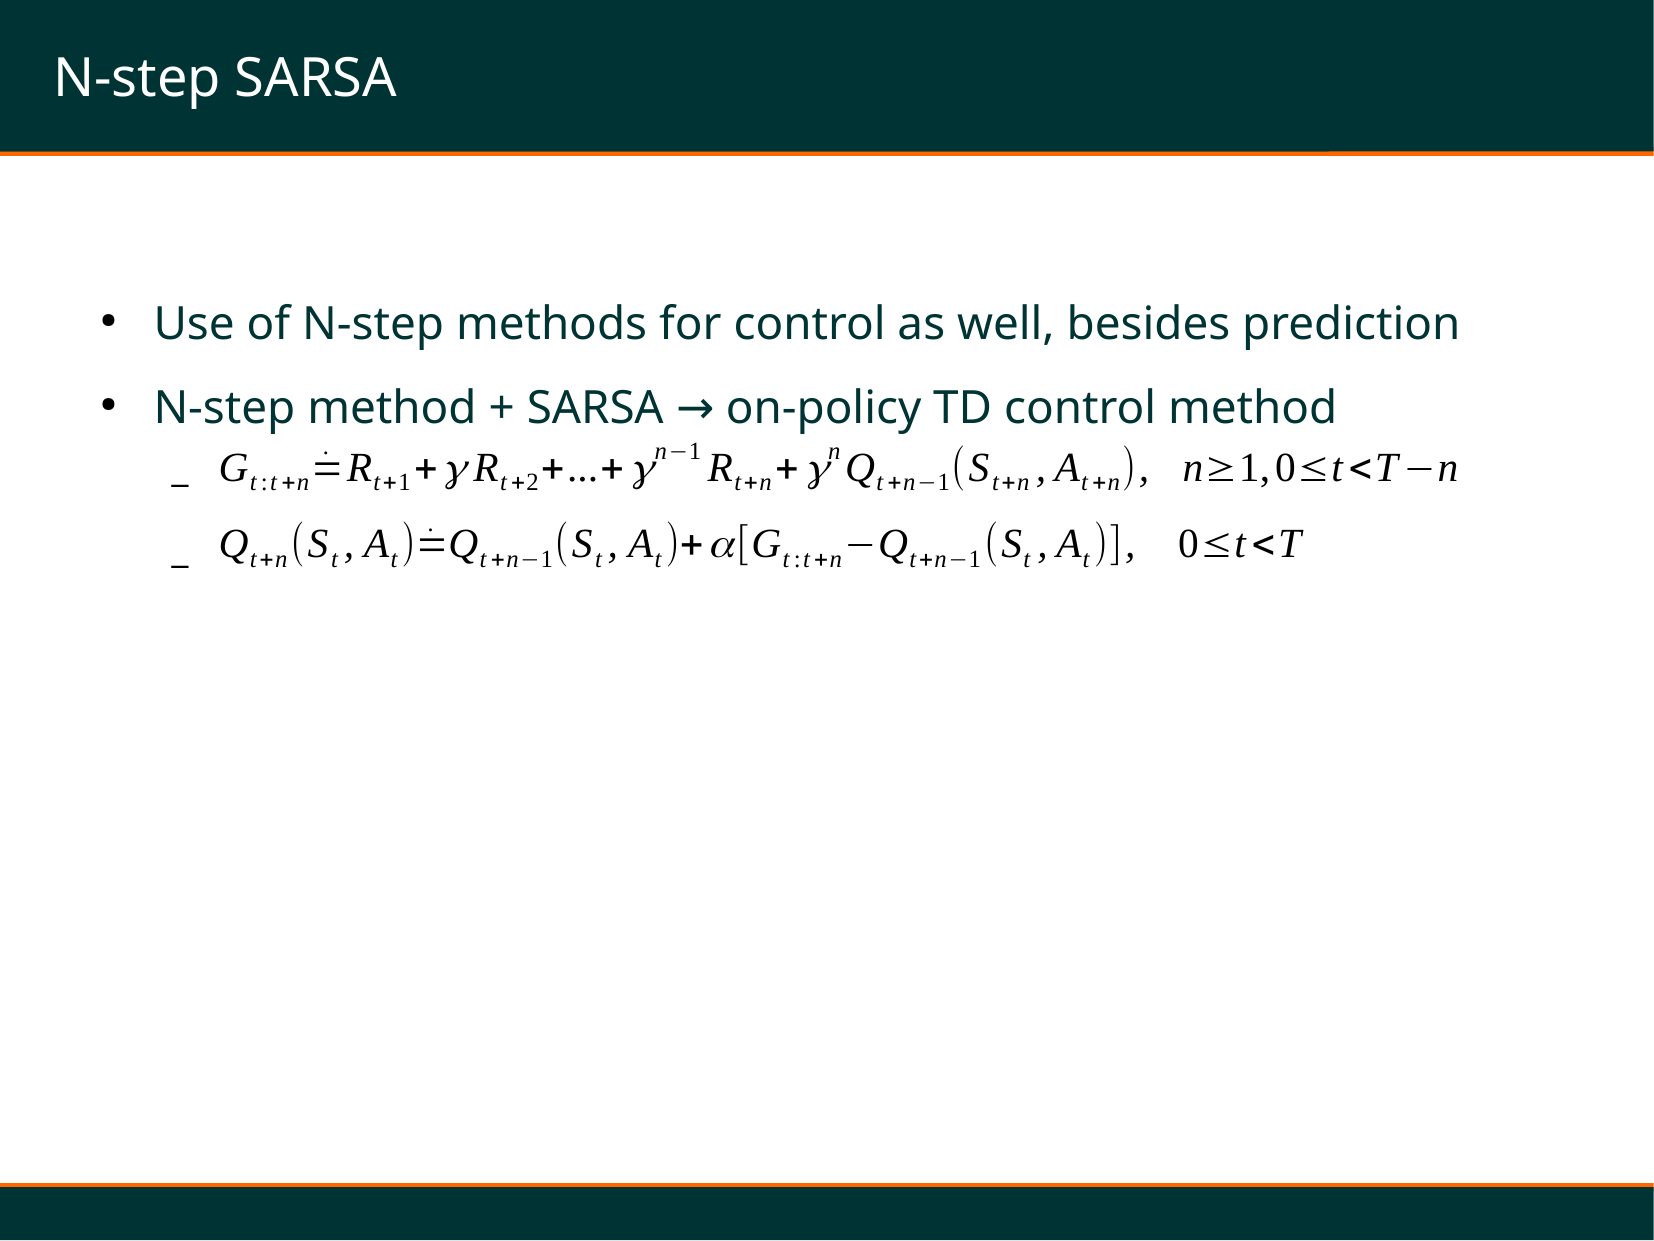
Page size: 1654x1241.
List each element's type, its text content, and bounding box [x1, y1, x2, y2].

chart [212, 509, 1312, 572]
list Use of N-step methods for control as well, besides prediction N-step method + SARSA → on-policy TD control method [82, 290, 1571, 1010]
title N-step SARSA [0, 0, 1329, 152]
chart [212, 432, 1465, 496]
